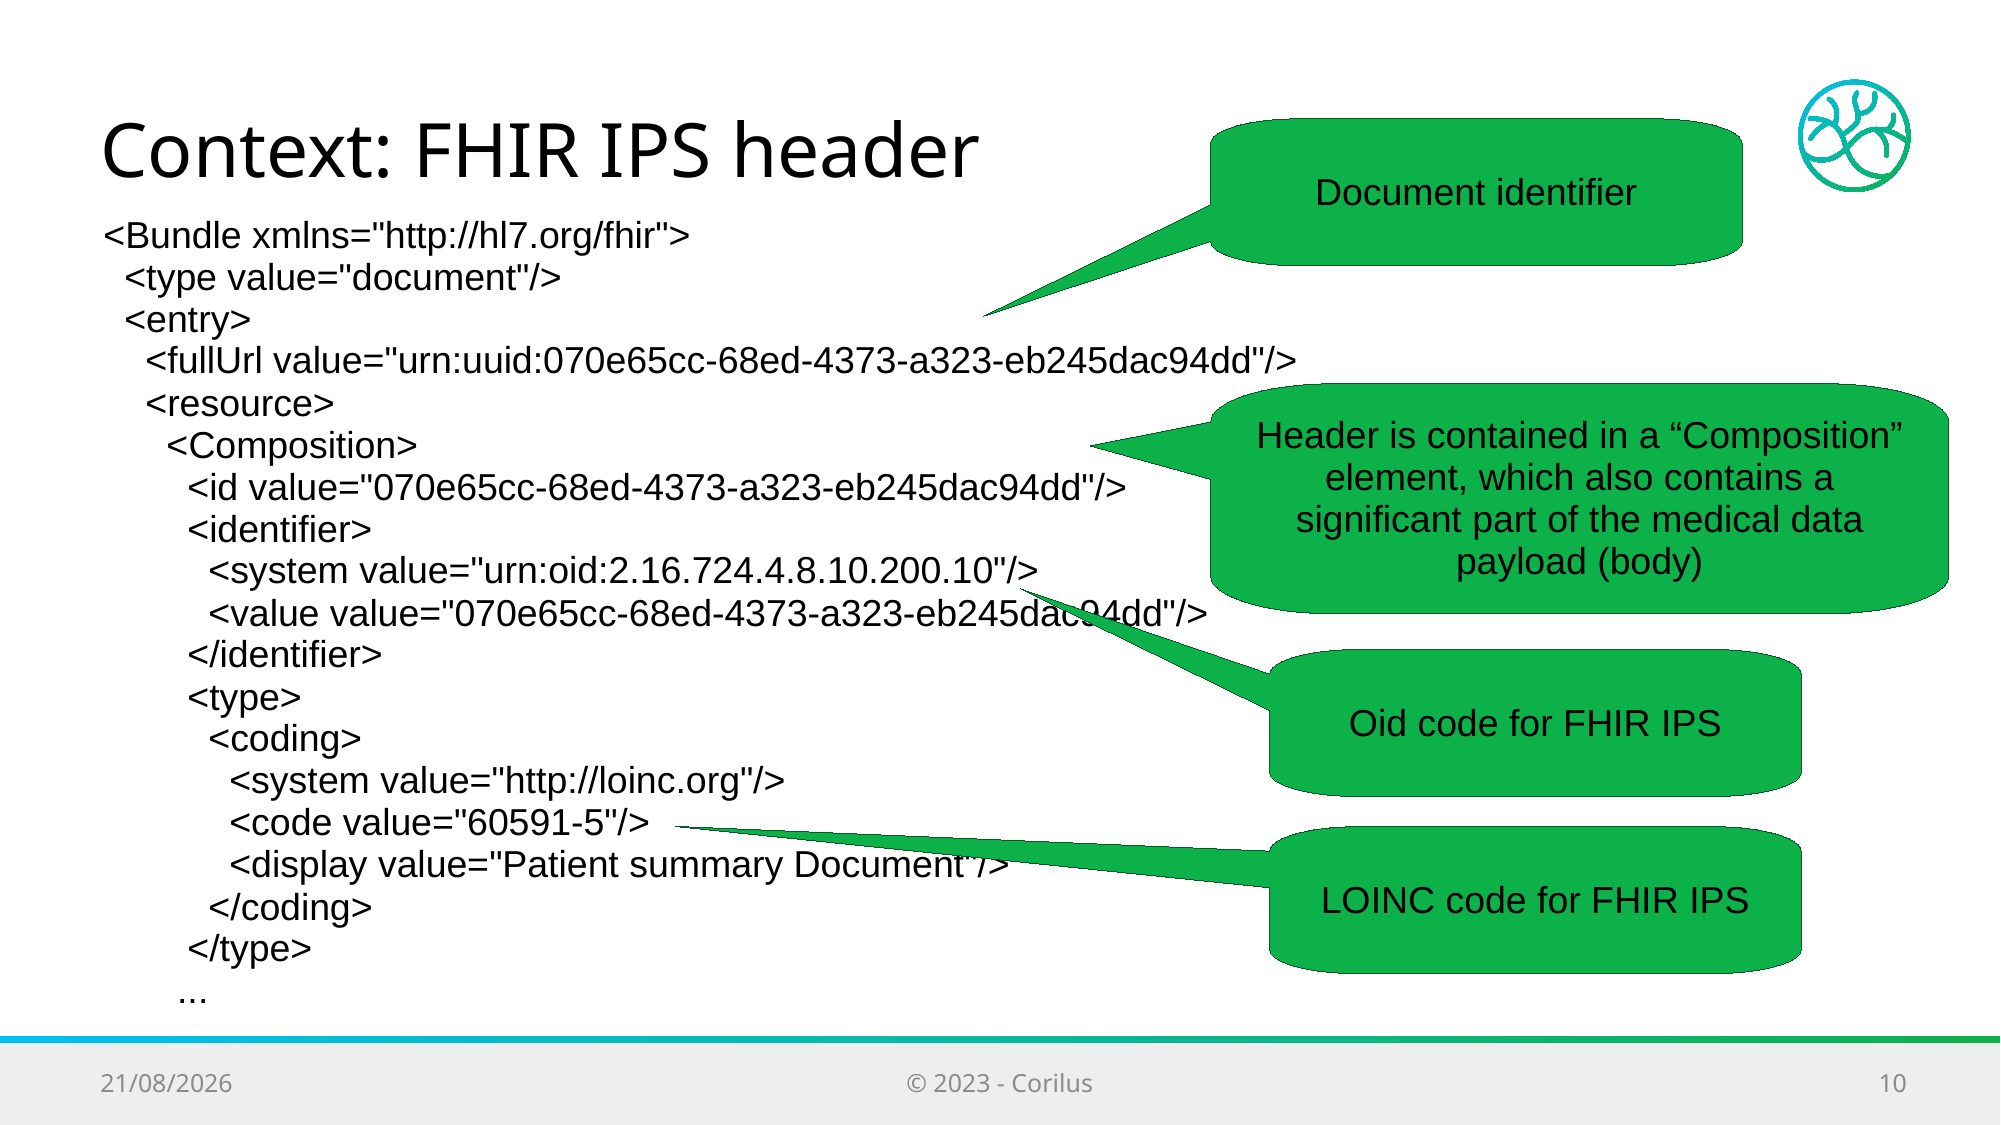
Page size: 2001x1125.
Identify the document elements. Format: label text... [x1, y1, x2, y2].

text_box Oid code for FHIR IPS [1020, 588, 1802, 797]
text_box LOINC code for FHIR IPS [675, 826, 1802, 974]
title Context: FHIR IPS header [100, 59, 1908, 237]
text_box Document identifier [983, 118, 1743, 317]
text_box Header is contained in a “Composition” element, which also contains a significant part of the medical data payload (body) [1090, 383, 1949, 614]
text_box <Bundle xmlns="http://hl7.org/fhir"> <type value="document"/> <entry> <fullUrl value="urn:uuid:070e65cc-68ed-4373-a323-eb245dac94dd"/> <resource> <Composition> <id value="070e65cc-68ed-4373-a323-eb245dac94dd"/> <identifier> <system value="urn:oid:2.16.724.4.8.10.200.10"/> <value value="070e65cc-68ed-4373-a323-eb245dac94dd"/> </identifier> <type> <coding> <system value="http://loinc.org"/> <code value="60591-5"/> <display value="Patient summary Document"/> </coding> </type> ... [88, 206, 1895, 1028]
